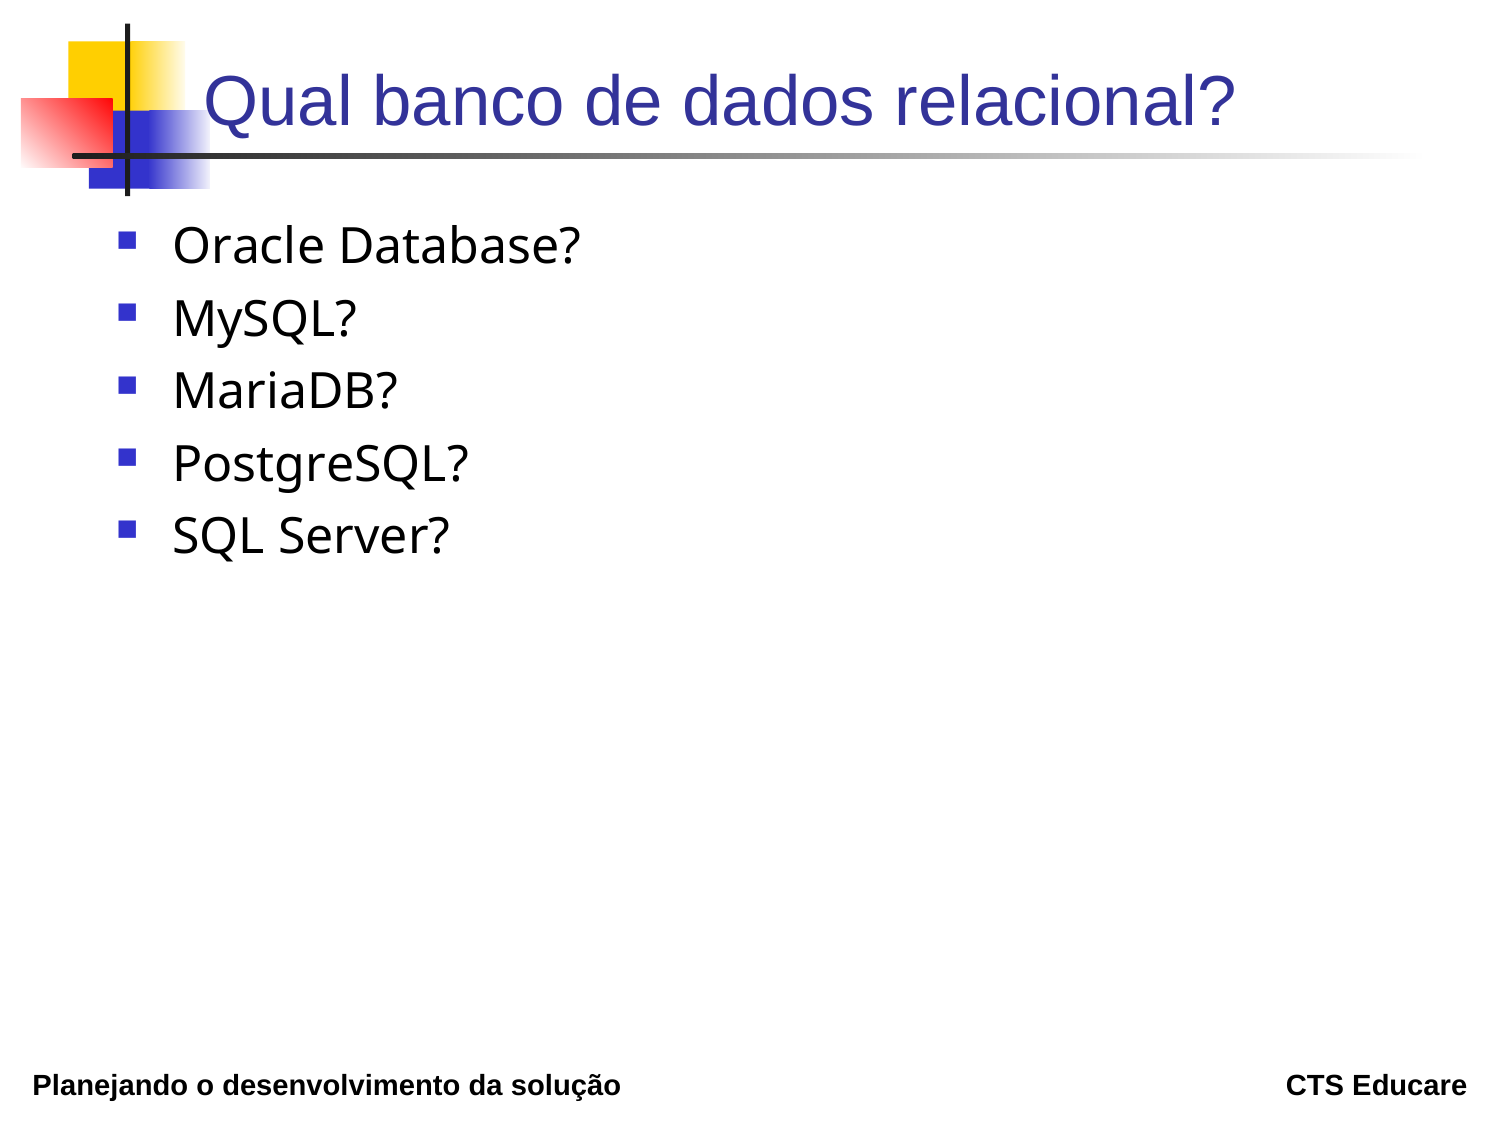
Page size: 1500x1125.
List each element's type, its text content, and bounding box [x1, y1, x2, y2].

title Qual banco de dados relacional? [188, 46, 1468, 149]
list Oracle Database? MySQL? MariaDB? PostgreSQL? SQL Server? [100, 206, 1447, 1024]
